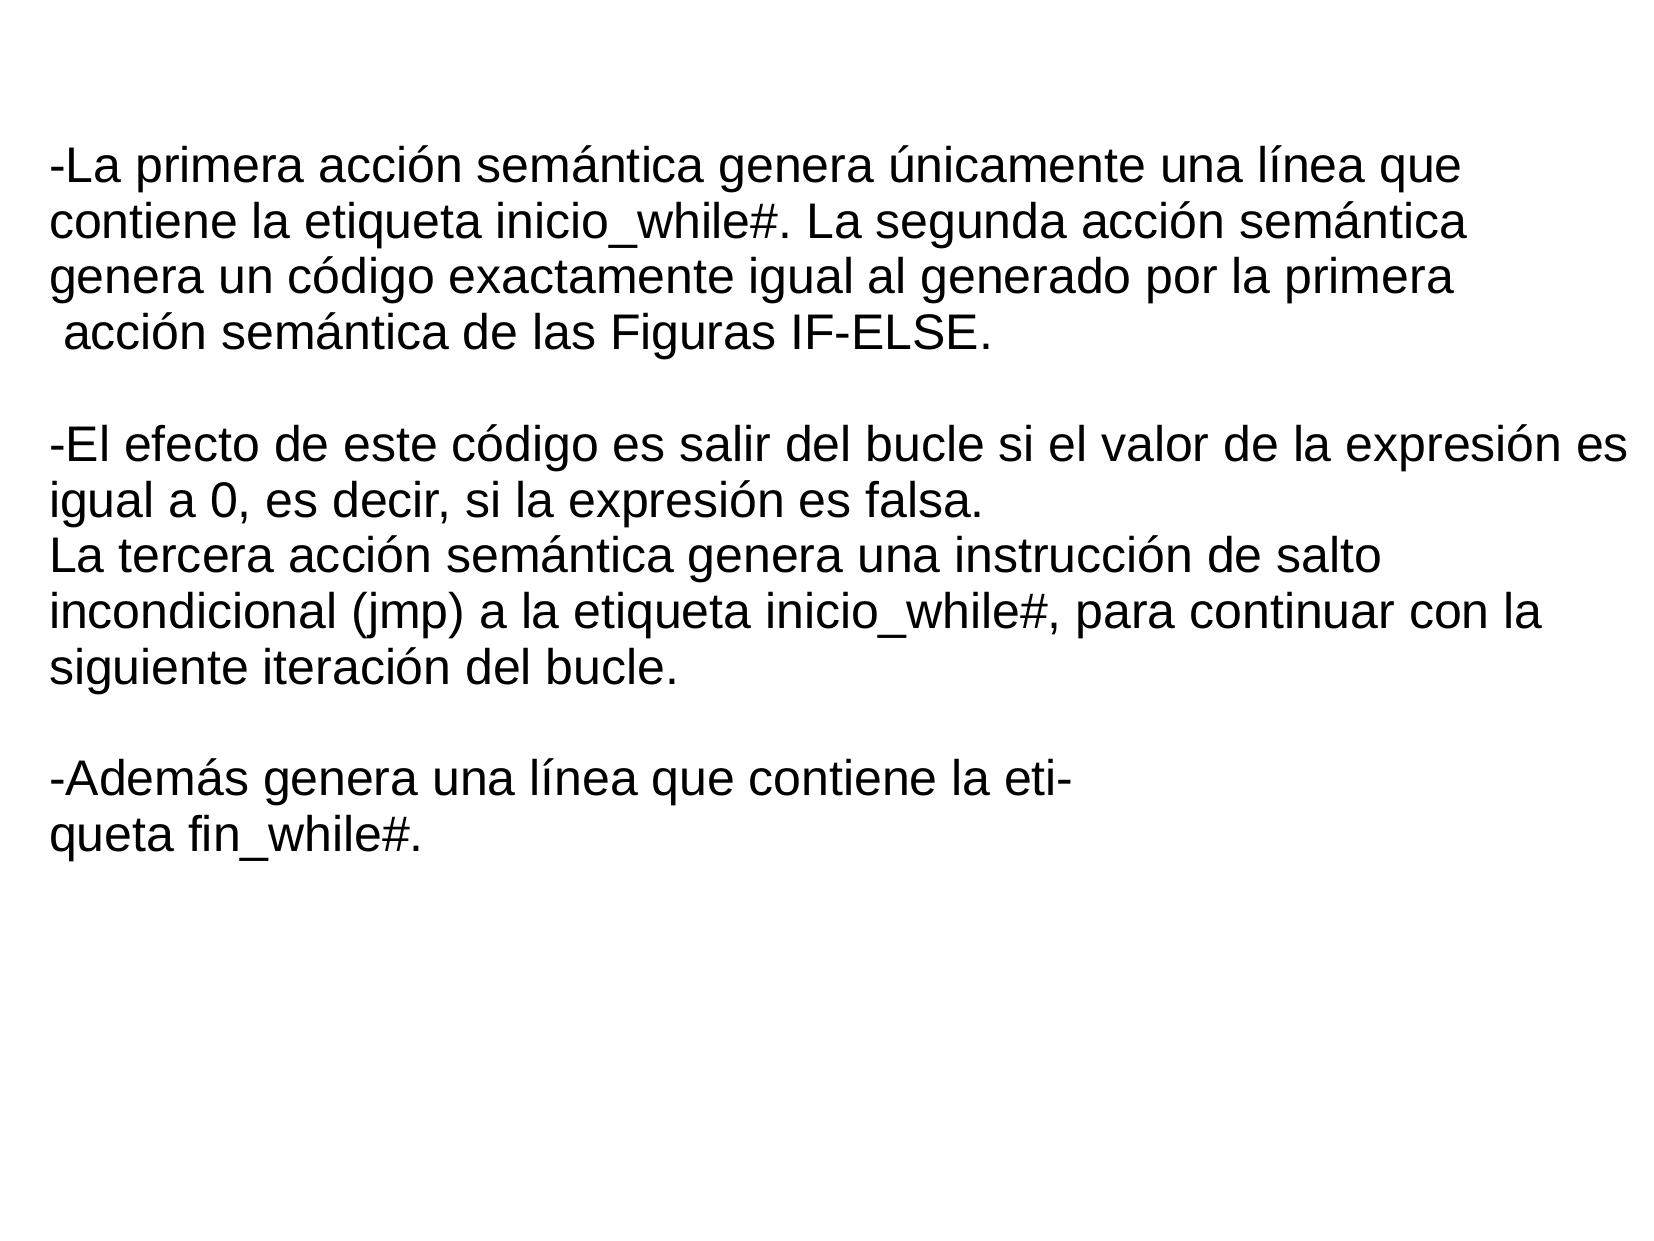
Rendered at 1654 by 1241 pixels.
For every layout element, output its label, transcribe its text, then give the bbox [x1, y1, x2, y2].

text_box -La primera acción semántica genera únicamente una línea que contiene la etiqueta inicio_while#. La segunda acción semántica genera un código exactamente igual al generado por la primera acción semántica de las Figuras IF-ELSE. -El efecto de este código es salir del bucle si el valor de la expresión es igual a 0, es decir, si la expresión es falsa. La tercera acción semántica genera una instrucción de salto incondicional (jmp) a la etiqueta inicio_while#, para continuar con la siguiente iteración del bucle. -Además genera una línea que contiene la eti- queta fin_while#. [34, 129, 1654, 1016]
